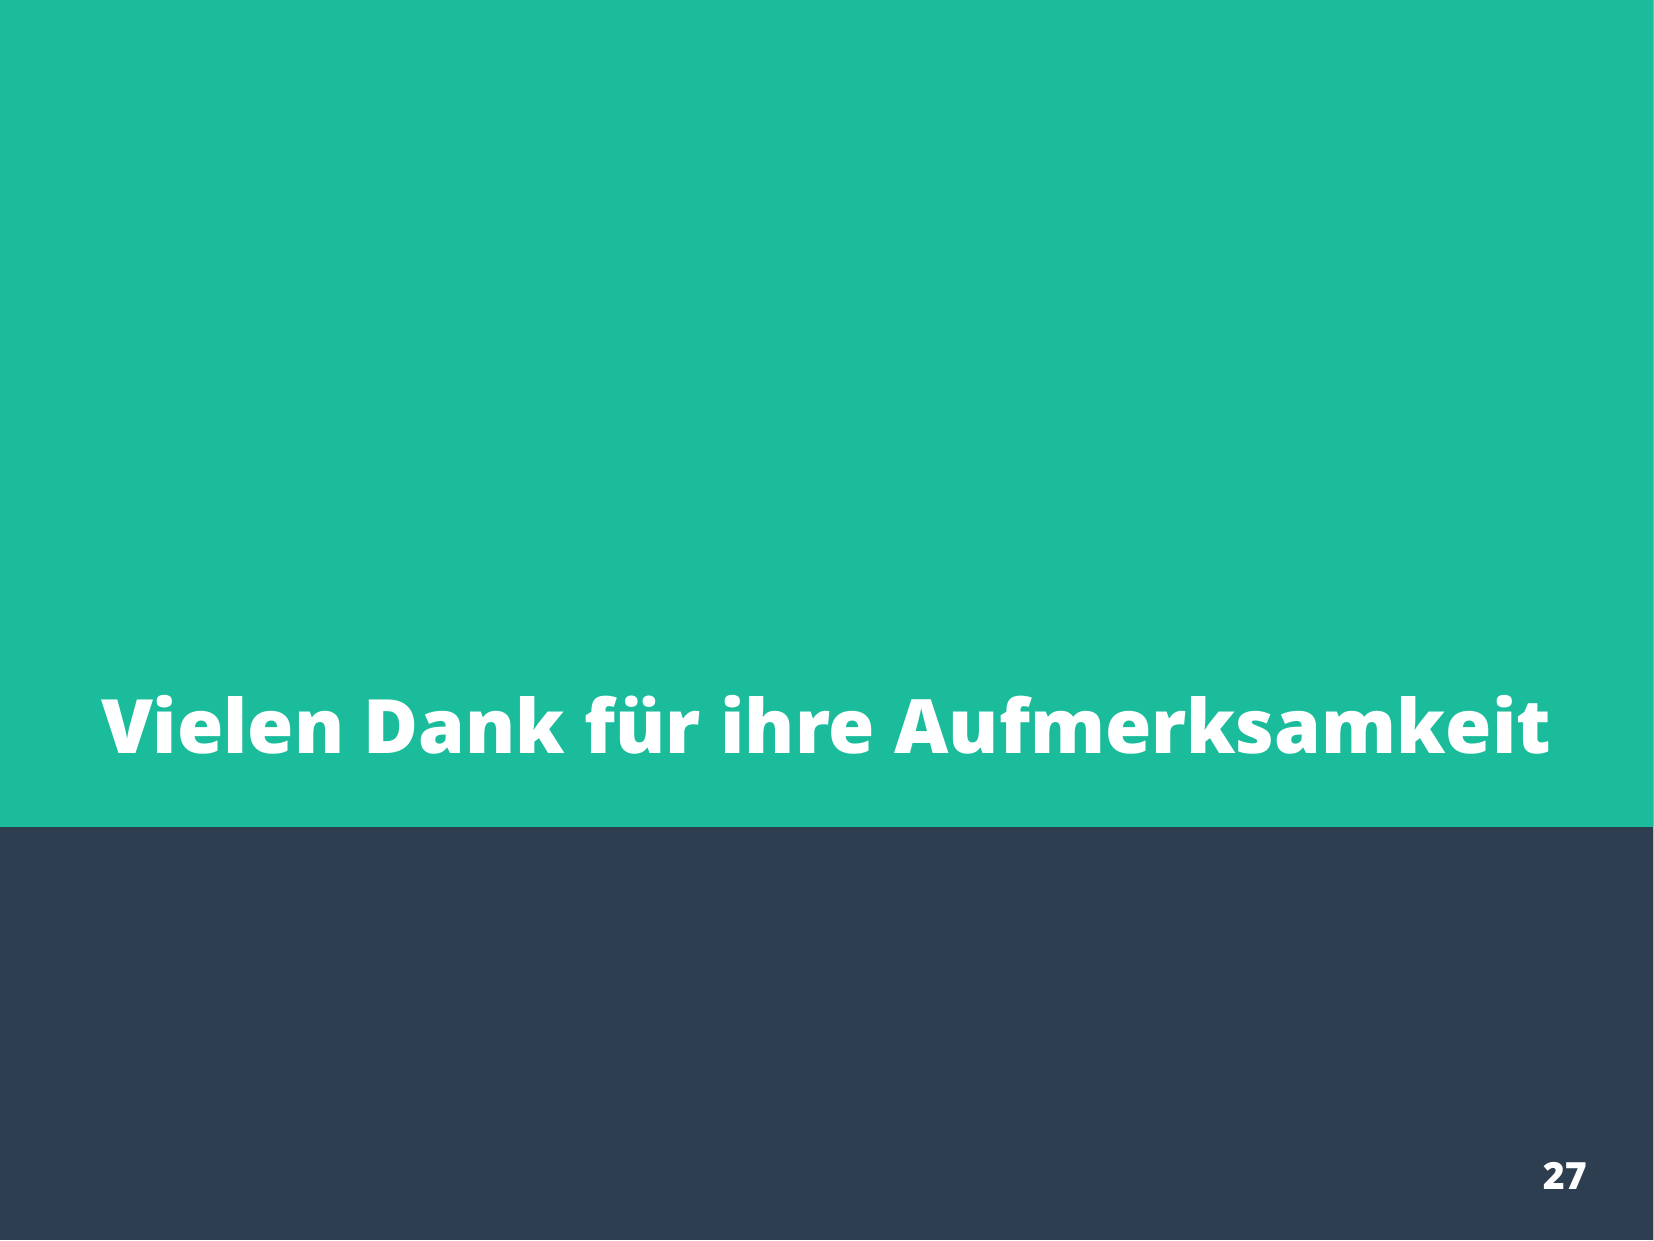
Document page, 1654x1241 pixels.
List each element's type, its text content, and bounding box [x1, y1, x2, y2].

title Vielen Dank für ihre Aufmerksamkeit [59, 620, 1595, 778]
